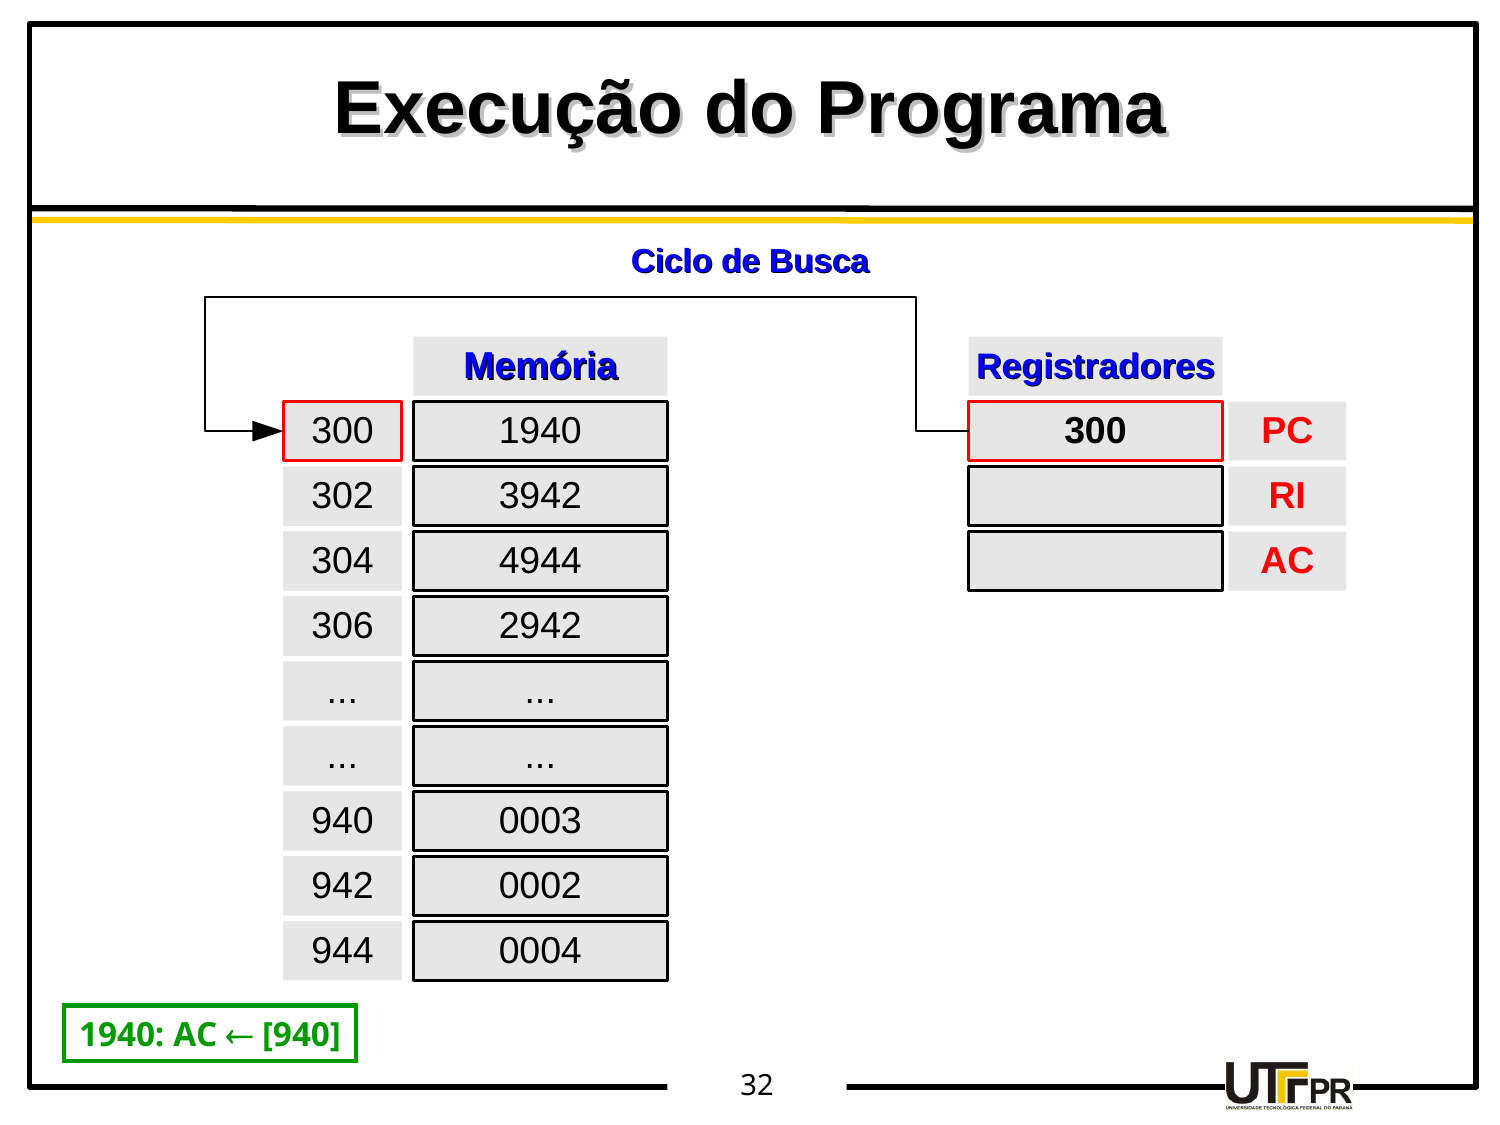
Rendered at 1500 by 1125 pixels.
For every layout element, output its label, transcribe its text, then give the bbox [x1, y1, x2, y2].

text_box ... [283, 726, 402, 786]
text_box 942 [283, 856, 402, 916]
text_box 4944 [413, 531, 668, 591]
text_box 944 [283, 921, 402, 981]
text_box 0003 [413, 791, 668, 851]
text_box 304 [283, 531, 402, 591]
text_box 302 [283, 466, 402, 526]
text_box ... [413, 661, 668, 721]
text_box 306 [283, 596, 402, 656]
text_box Memória [413, 336, 668, 396]
text_box 0004 [413, 921, 668, 981]
text_box [968, 531, 1223, 591]
text_box AC [1228, 531, 1347, 591]
text_box 3942 [413, 466, 668, 526]
text_box Ciclo de Busca [616, 231, 884, 287]
text_box RI [1228, 466, 1347, 526]
text_box 1940: AC  [940] [64, 1005, 357, 1061]
picture [1225, 1062, 1353, 1110]
text_box 1940 [413, 401, 668, 461]
text_box PC [1228, 401, 1347, 461]
text_box 0002 [413, 856, 668, 916]
text_box Registradores [968, 336, 1223, 396]
title Execução do Programa [41, 65, 1459, 159]
text_box ... [413, 726, 668, 786]
text_box 2942 [413, 596, 668, 656]
text_box 300 [968, 401, 1223, 461]
text_box 940 [283, 791, 402, 851]
text_box 300 [283, 401, 402, 461]
text_box [968, 466, 1223, 526]
text_box ... [283, 661, 402, 721]
